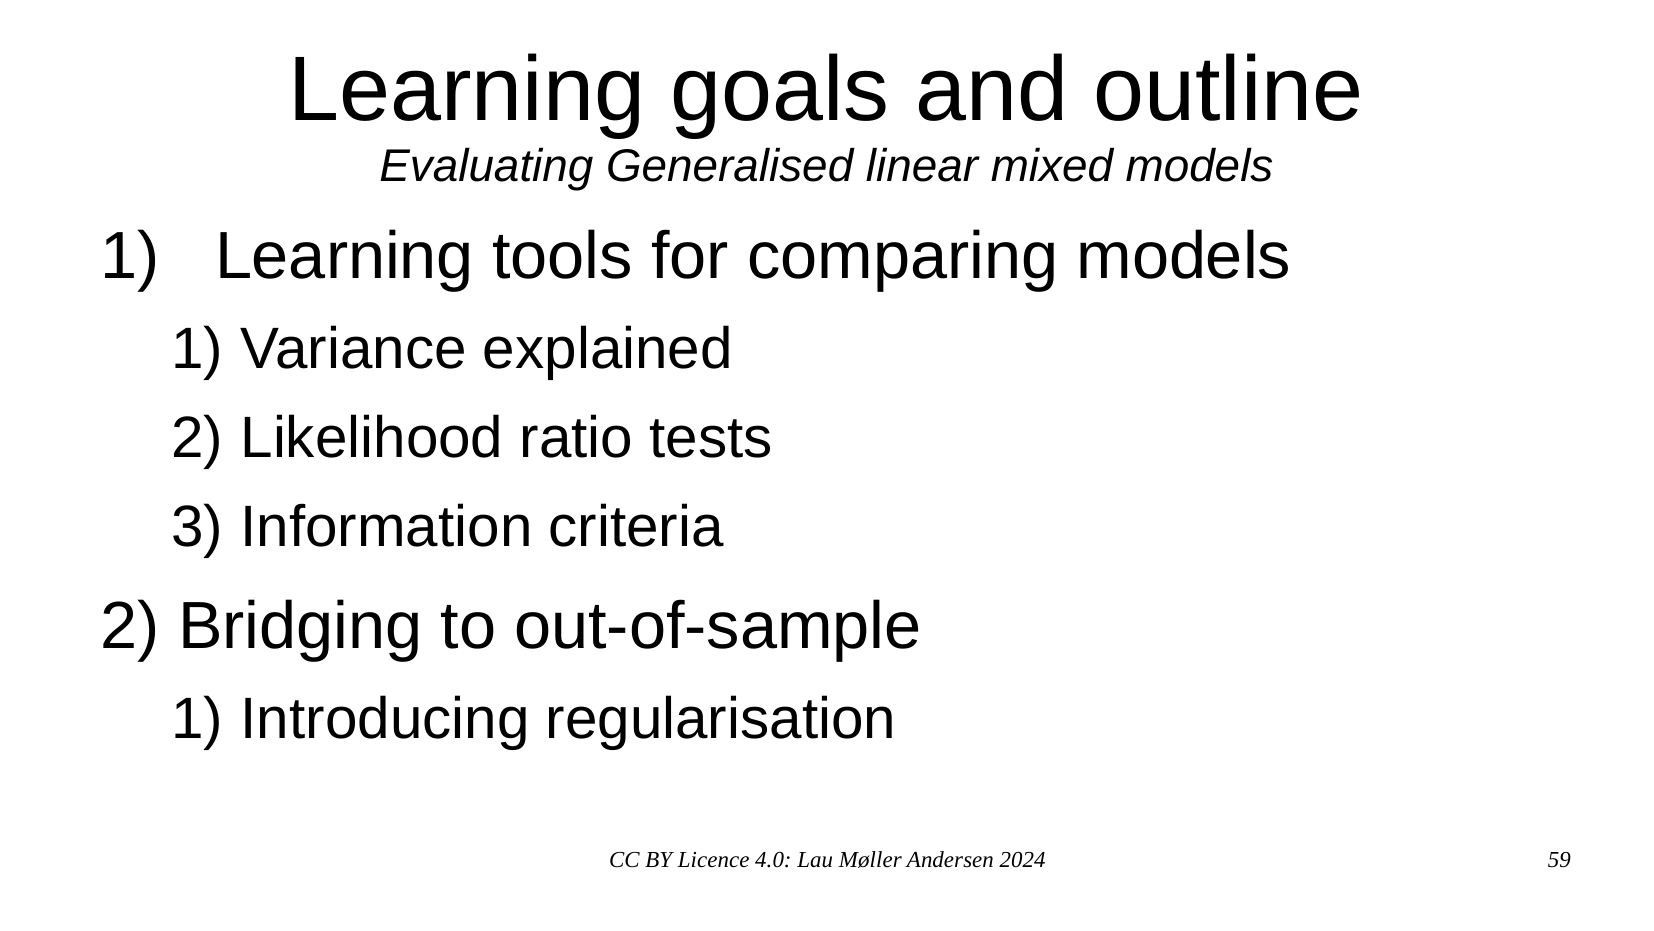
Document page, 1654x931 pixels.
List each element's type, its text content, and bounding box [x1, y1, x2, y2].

list Learning tools for comparing models Variance explained Likelihood ratio tests Information criteria Bridging to out-of-sample Introducing regularisation [82, 217, 1571, 758]
title Learning goals and outline Evaluating Generalised linear mixed models [82, 32, 1571, 197]
